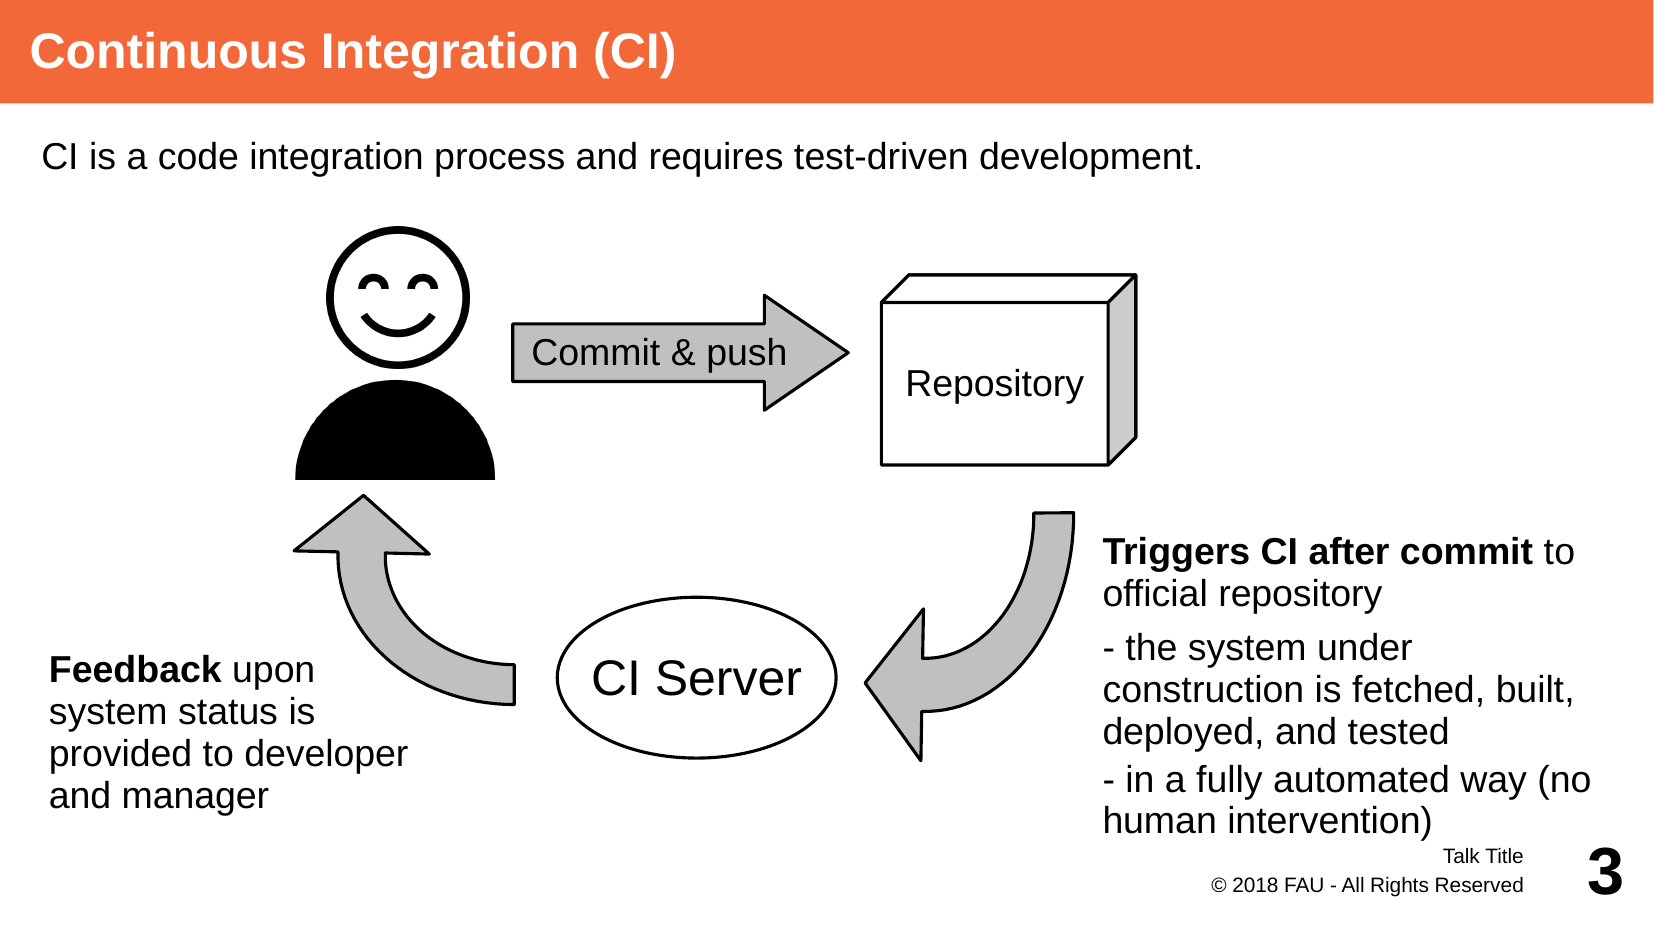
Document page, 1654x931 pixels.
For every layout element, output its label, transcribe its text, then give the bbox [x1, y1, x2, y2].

title Continuous Integration (CI) [0, 0, 1654, 104]
text_box CI is a code integration process and requires test-driven development. [29, 123, 1235, 190]
text_box [865, 512, 1074, 761]
picture [276, 226, 514, 480]
text_box Feedback upon system status is provided to developer and manager [37, 636, 437, 829]
text_box [437, 642, 515, 705]
text_box [294, 495, 430, 636]
text_box Repository [881, 303, 1108, 465]
text_box Triggers CI after commit to official repository - the system under construction is fetched, built, deployed, and tested - in a fully automated way (no human intervention) [1090, 497, 1628, 875]
text_box [470, 271, 475, 325]
text_box CI Server [557, 597, 837, 759]
text_box Commit & push [512, 295, 849, 411]
